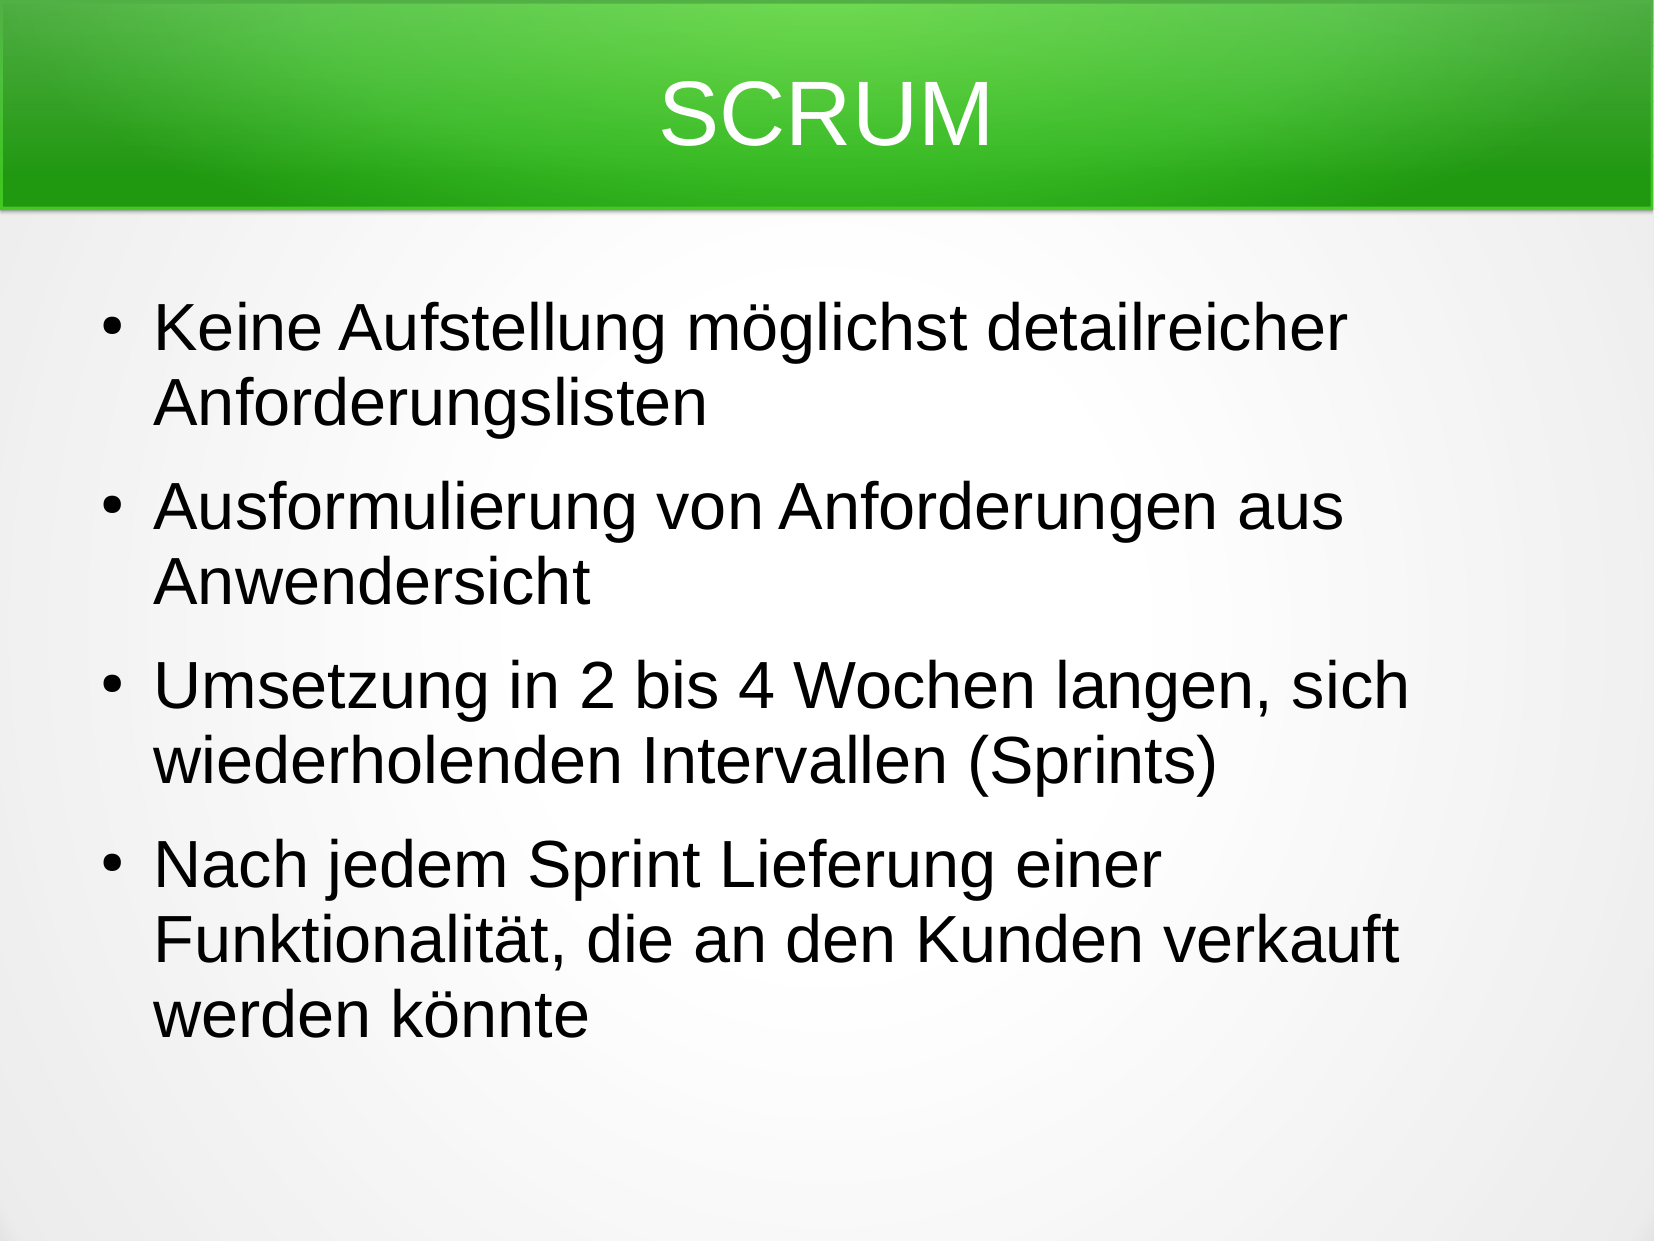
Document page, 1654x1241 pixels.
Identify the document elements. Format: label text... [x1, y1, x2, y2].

title SCRUM [82, 49, 1571, 179]
list Keine Aufstellung möglichst detailreicher Anforderungslisten Ausformulierung von Anforderungen aus Anwendersicht Umsetzung in 2 bis 4 Wochen langen, sich wiederholenden Intervallen (Sprints) Nach jedem Sprint Lieferung einer Funktionalität, die an den Kunden verkauft werden könnte [82, 290, 1538, 1087]
